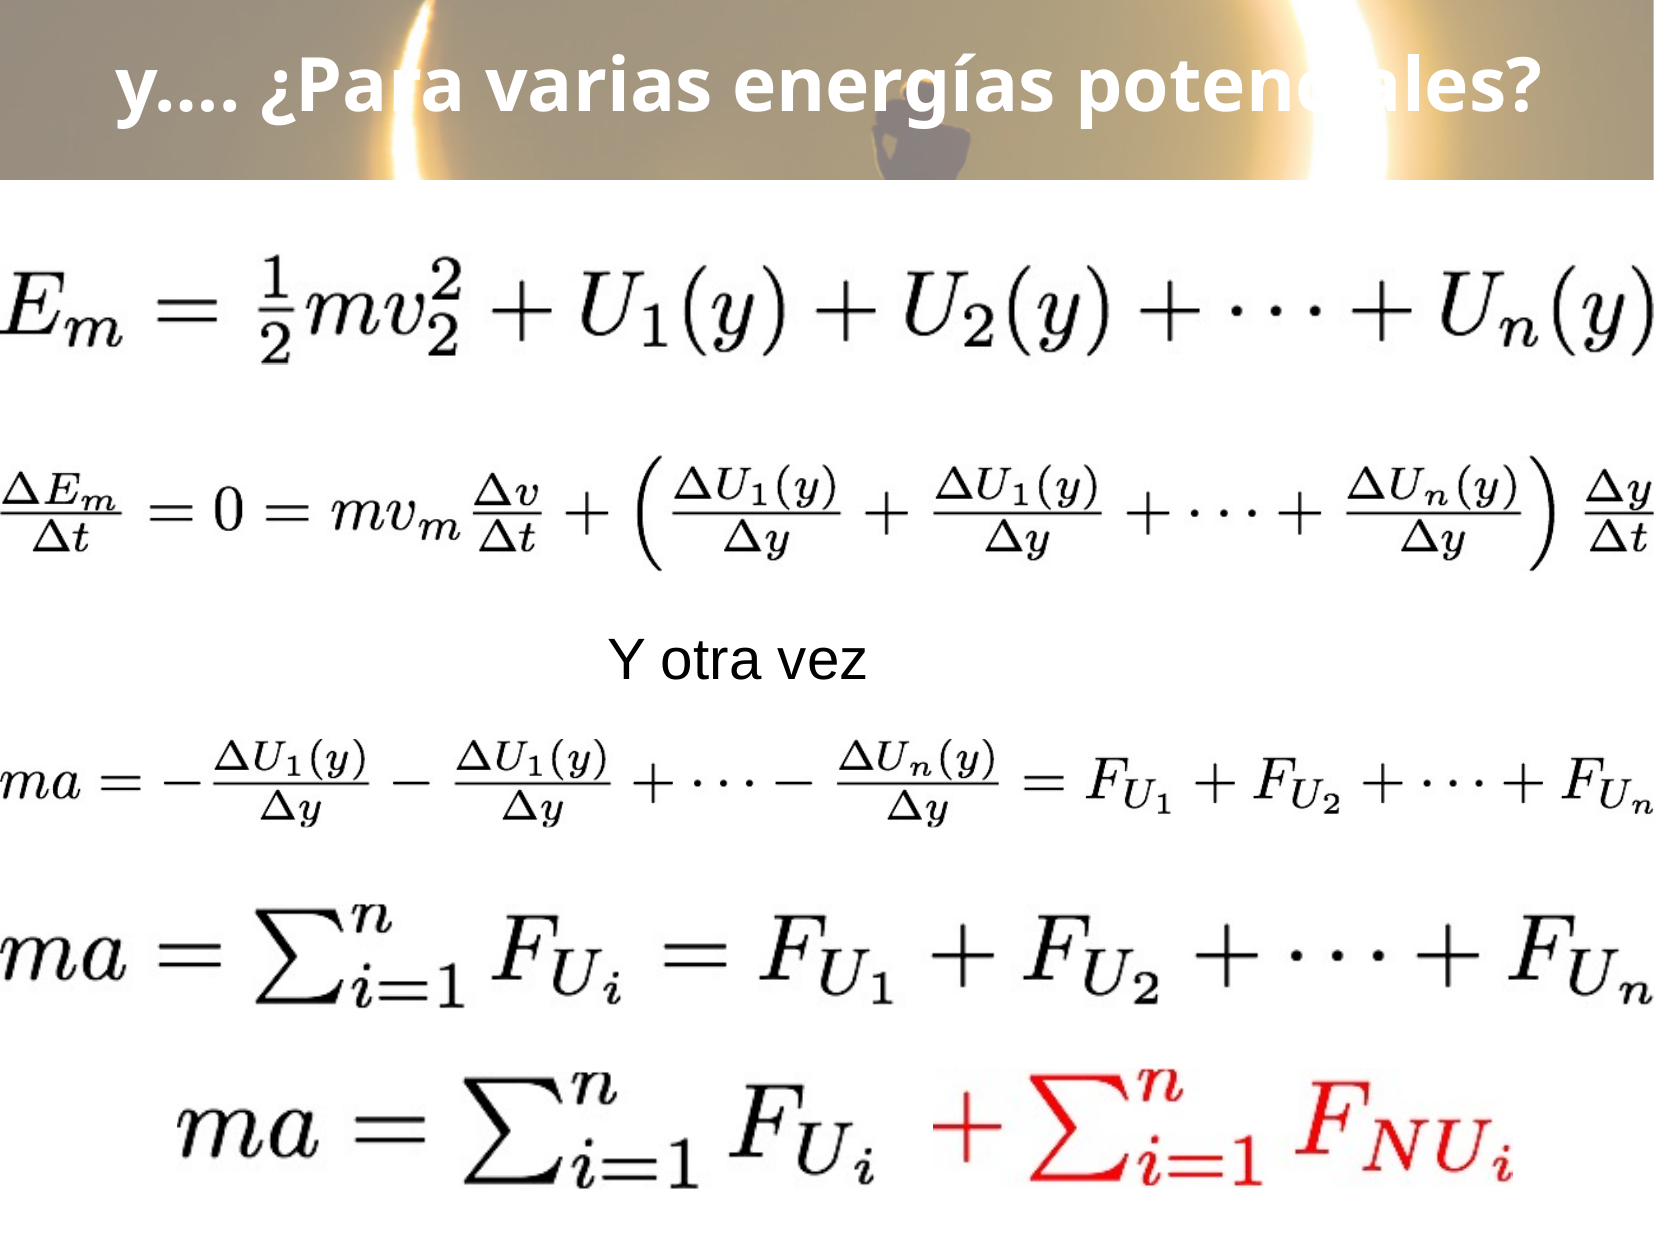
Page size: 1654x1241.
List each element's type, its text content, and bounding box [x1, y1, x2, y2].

title y…. ¿Para varias energías potenciales? [75, 19, 1563, 150]
picture [933, 1068, 1513, 1188]
text_box Y otra vez [592, 620, 885, 700]
picture [0, 903, 1654, 1010]
picture [0, 253, 1654, 365]
picture [177, 1071, 876, 1191]
picture [0, 738, 1654, 828]
picture [0, 0, 1654, 180]
picture [0, 454, 1654, 572]
